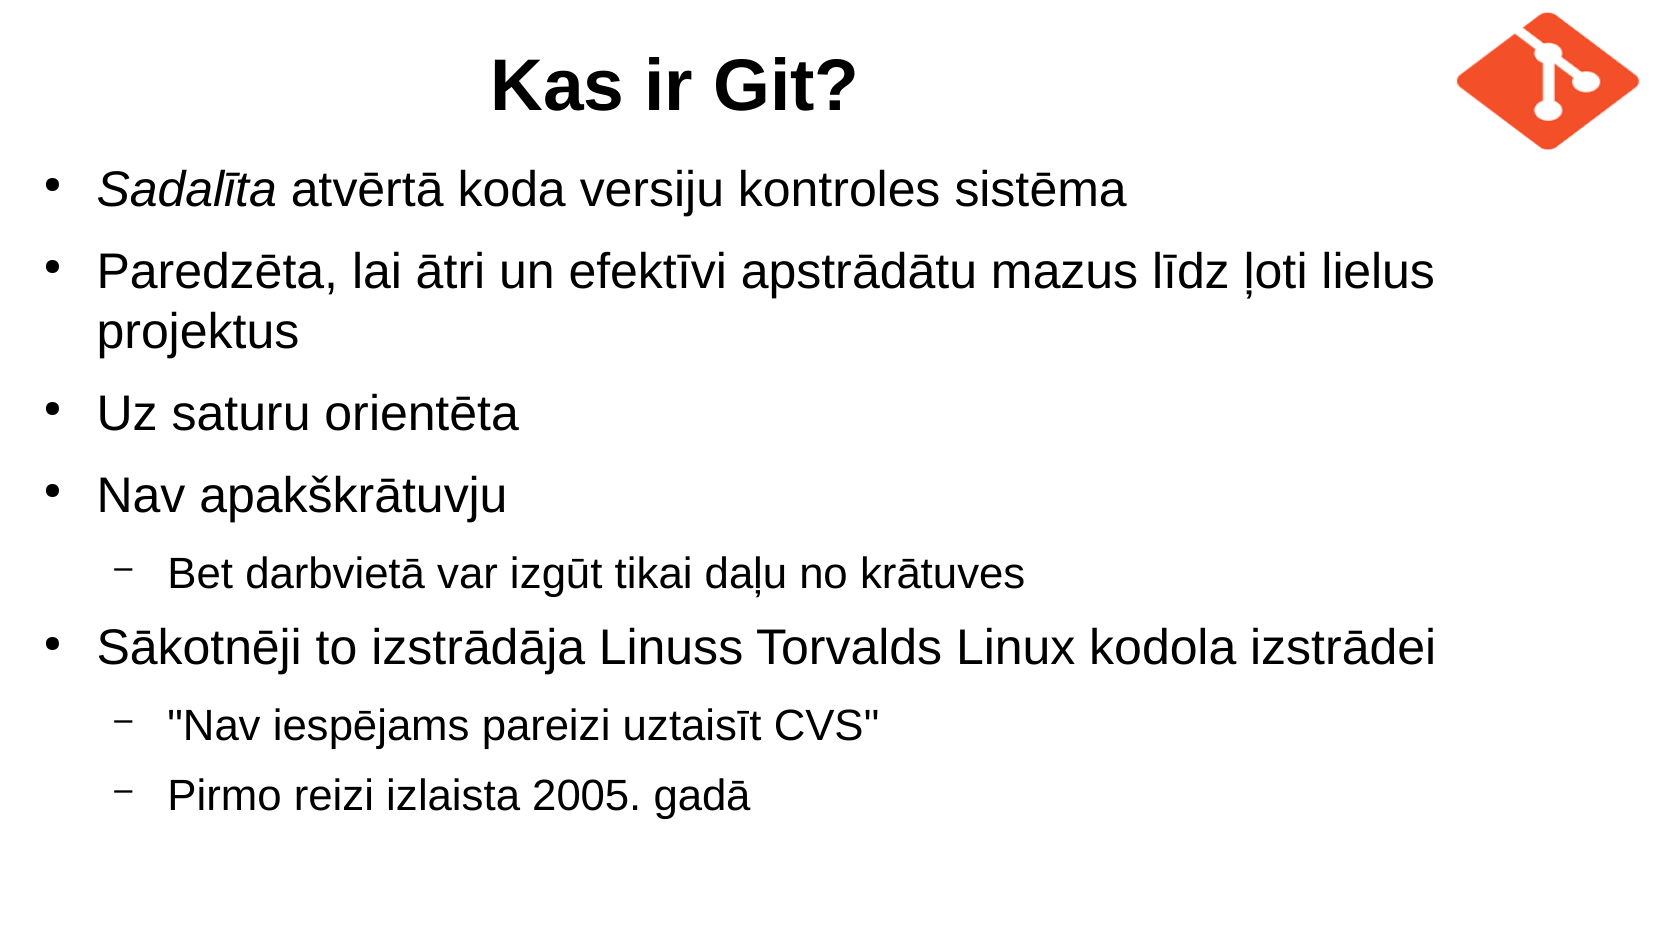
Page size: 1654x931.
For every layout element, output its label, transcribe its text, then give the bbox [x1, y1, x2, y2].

title Kas ir Git? [25, 5, 1325, 157]
picture [1440, 0, 1654, 160]
list Sadalīta atvērtā koda versiju kontroles sistēma Paredzēta, lai ātri un efektīvi apstrādātu mazus līdz ļoti lielus projektus Uz saturu orientēta Nav apakškrātuvju Bet darbvietā var izgūt tikai daļu no krātuves Sākotnēji to izstrādāja Linuss Torvalds Linux kodola izstrādei "Nav iespējams pareizi uztaisīt CVS" Pirmo reizi izlaista 2005. gadā [25, 156, 1628, 912]
